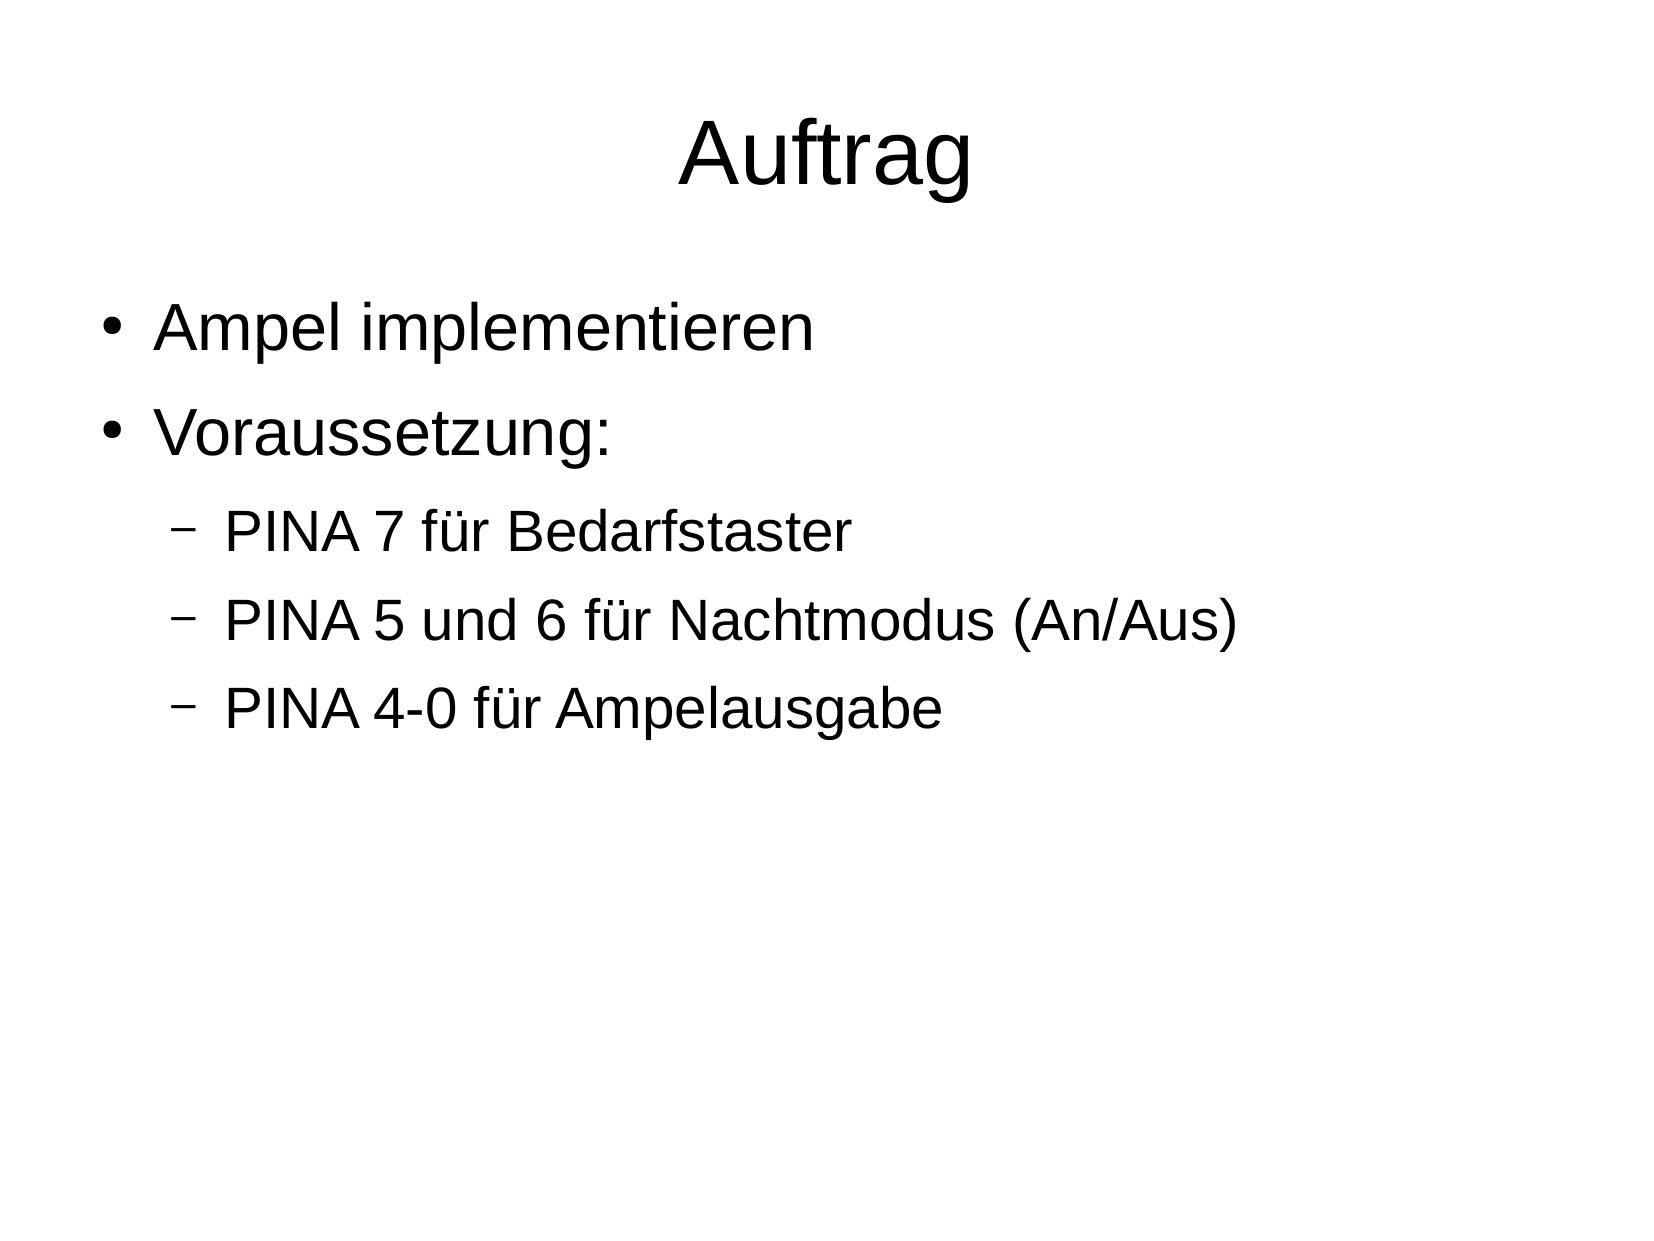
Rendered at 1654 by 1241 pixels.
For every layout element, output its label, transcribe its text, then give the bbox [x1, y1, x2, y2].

list Ampel implementieren Voraussetzung: PINA 7 für Bedarfstaster PINA 5 und 6 für Nachtmodus (An/Aus) PINA 4-0 für Ampelausgabe [82, 290, 1571, 1010]
title Auftrag [82, 49, 1571, 257]
